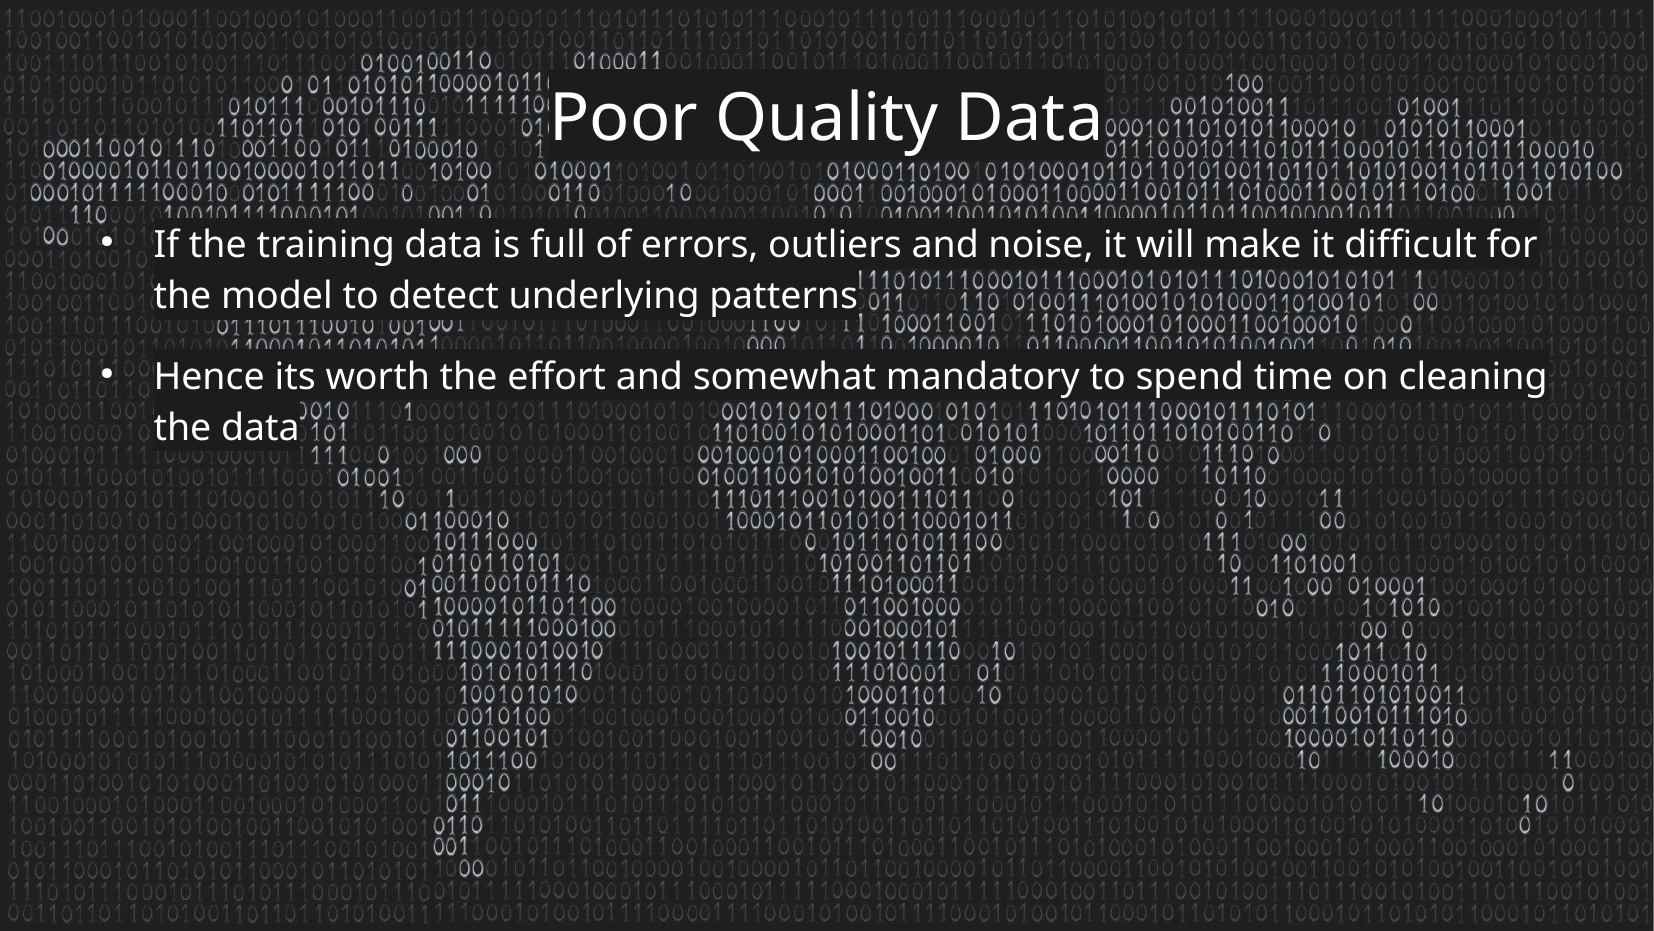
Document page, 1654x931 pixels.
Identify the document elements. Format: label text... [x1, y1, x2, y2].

picture [0, 0, 1654, 931]
title Poor Quality Data [82, 31, 1571, 198]
list If the training data is full of errors, outliers and noise, it will make it difficult for the model to detect underlying patterns Hence its worth the effort and somewhat mandatory to spend time on cleaning the data [82, 217, 1571, 758]
